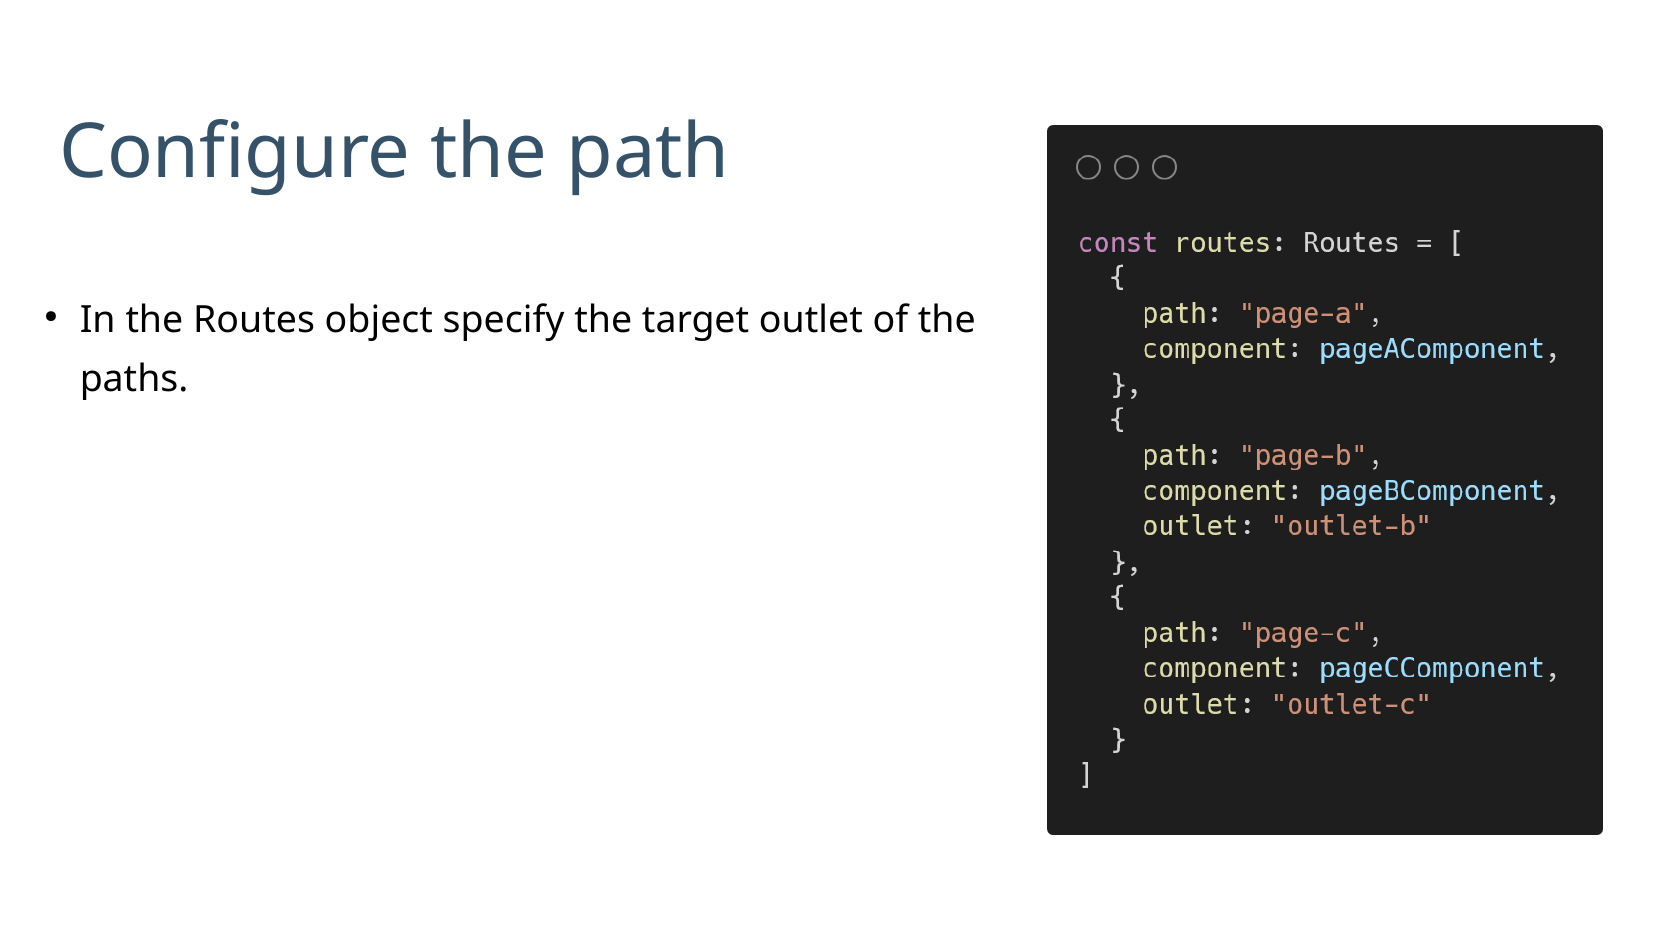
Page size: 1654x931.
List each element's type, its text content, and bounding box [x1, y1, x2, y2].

title Configure the path [59, 0, 1093, 277]
text_box In the Routes object specify the target outlet of the paths. [29, 277, 936, 502]
picture [936, 14, 1654, 931]
